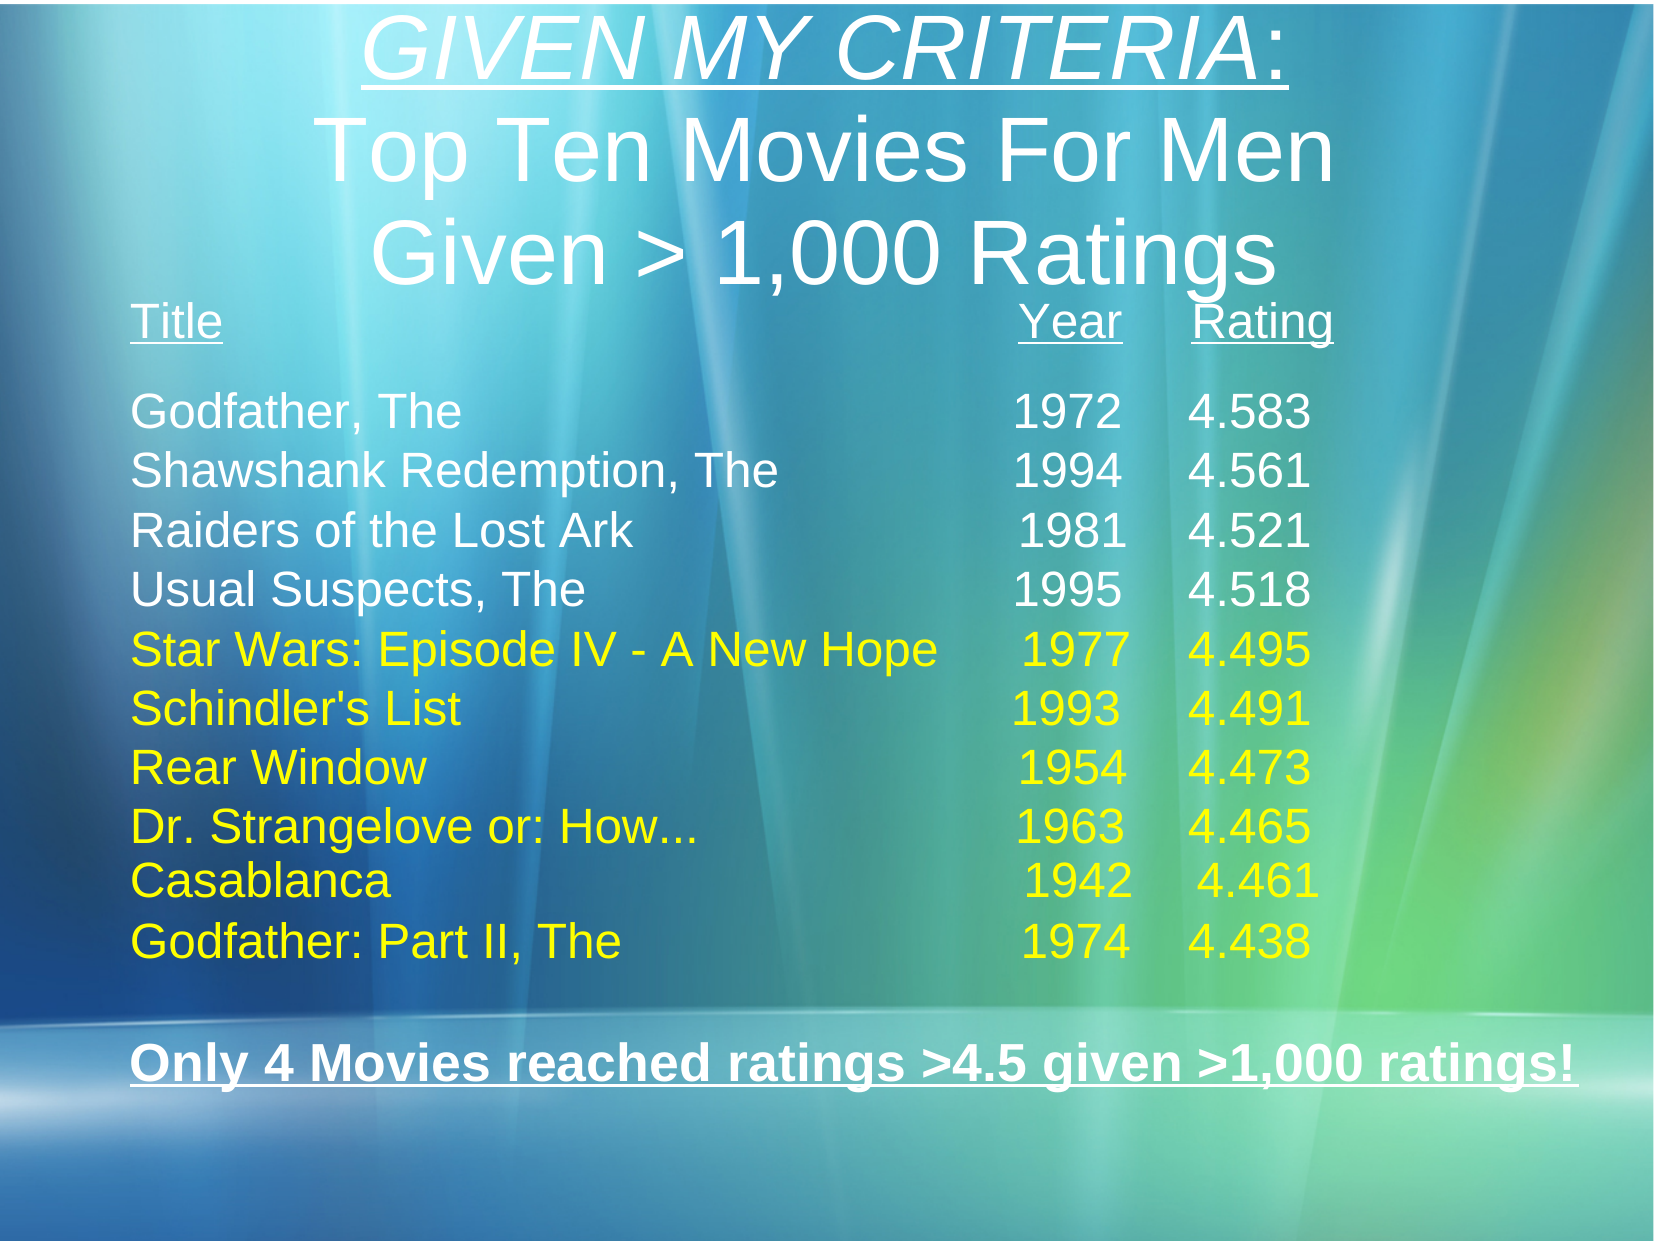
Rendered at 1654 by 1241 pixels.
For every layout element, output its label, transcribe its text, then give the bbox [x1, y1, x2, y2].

list Title Year Rating Godfather, The 1972 4.583 Shawshank Redemption, The 1994 4.561 Raiders of the Lost Ark 1981 4.521 Usual Suspects, The 1995 4.518 Star Wars: Episode IV - A New Hope 1977 4.495 Schindler's List 1993 4.491 Rear Window 1954 4.473 Dr. Strangelove or: How... 1963 4.465 Casablanca 1942 4.461 Godfather: Part II, The 1974 4.438 Only 4 Movies reached ratings >4.5 given >1,000 ratings! [129, 290, 1582, 1141]
title GIVEN MY CRITERIA: Top Ten Movies For Men Given > 1,000 Ratings [82, 0, 1568, 309]
picture [0, 4, 1654, 1241]
